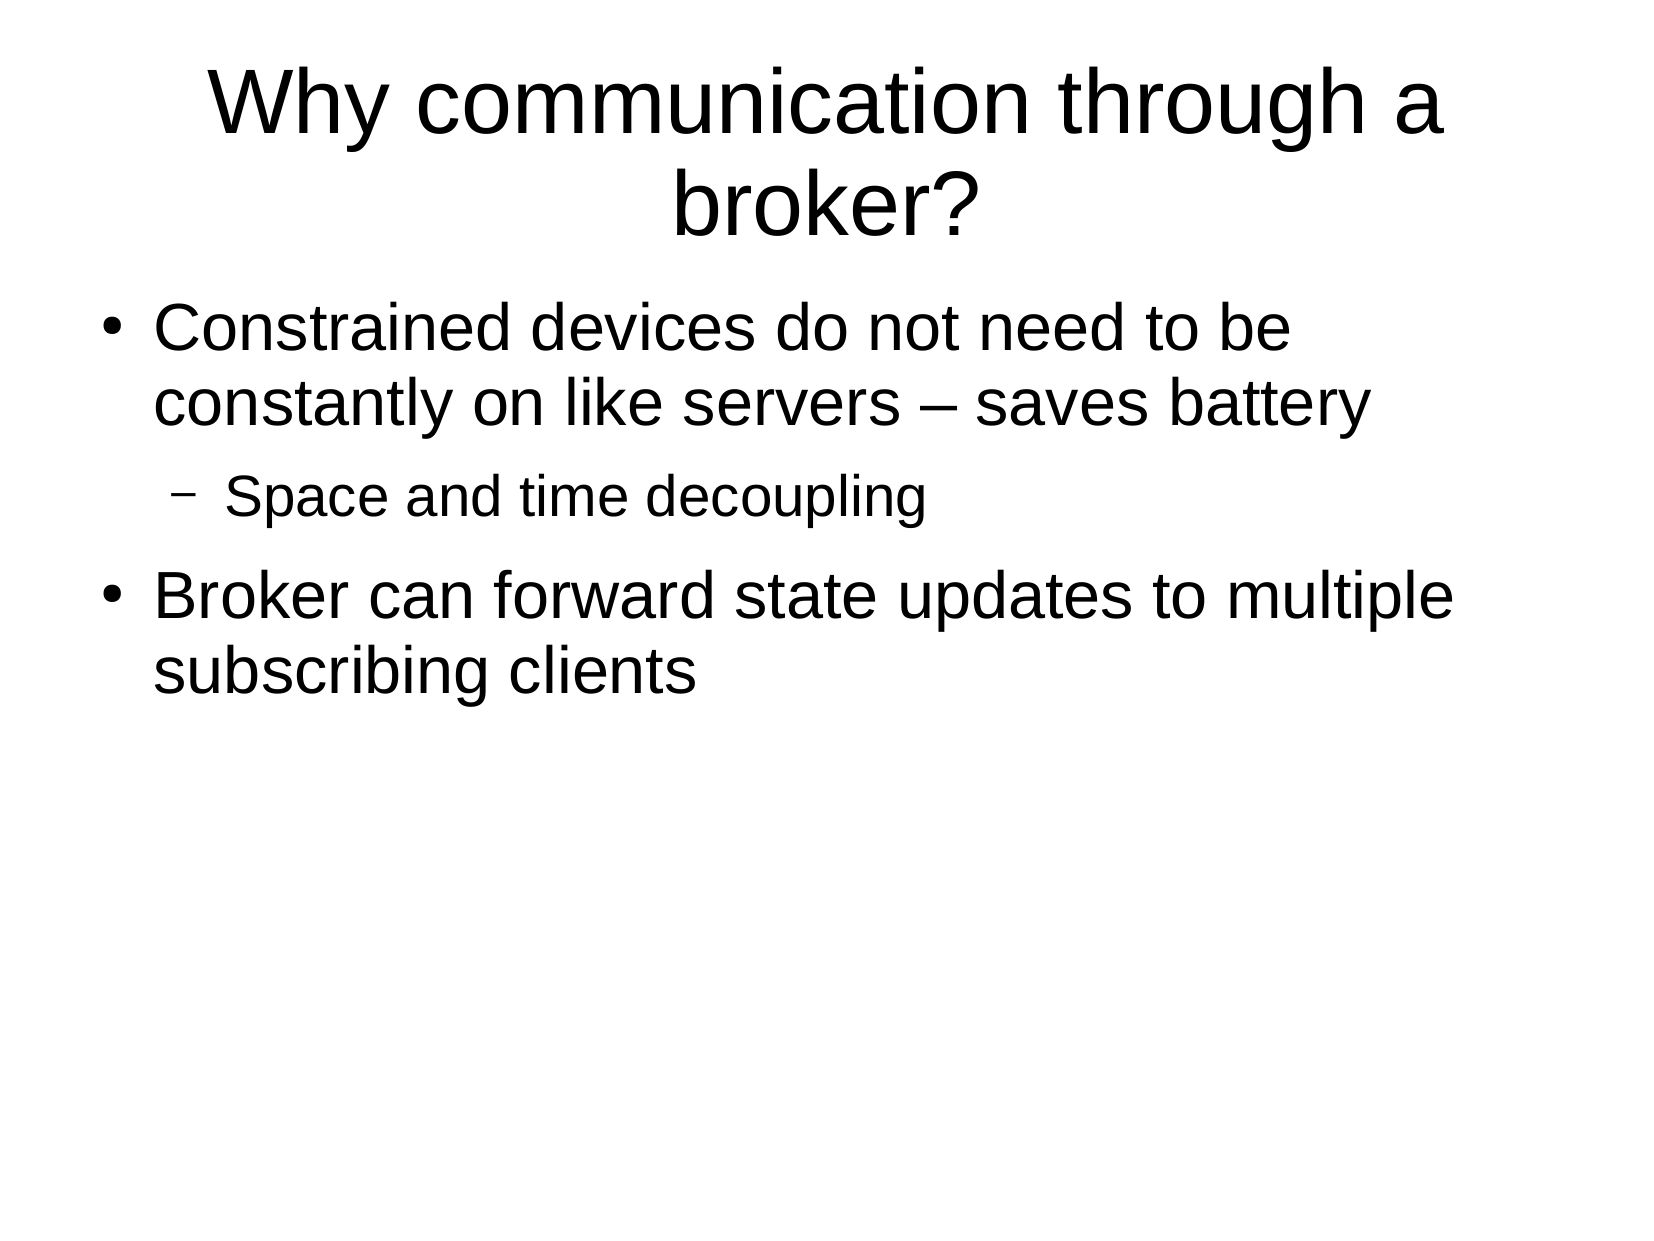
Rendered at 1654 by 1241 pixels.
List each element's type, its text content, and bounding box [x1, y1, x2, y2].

title Why communication through a broker? [82, 49, 1571, 257]
list Constrained devices do not need to be constantly on like servers – saves battery Space and time decoupling Broker can forward state updates to multiple subscribing clients [82, 290, 1571, 1010]
